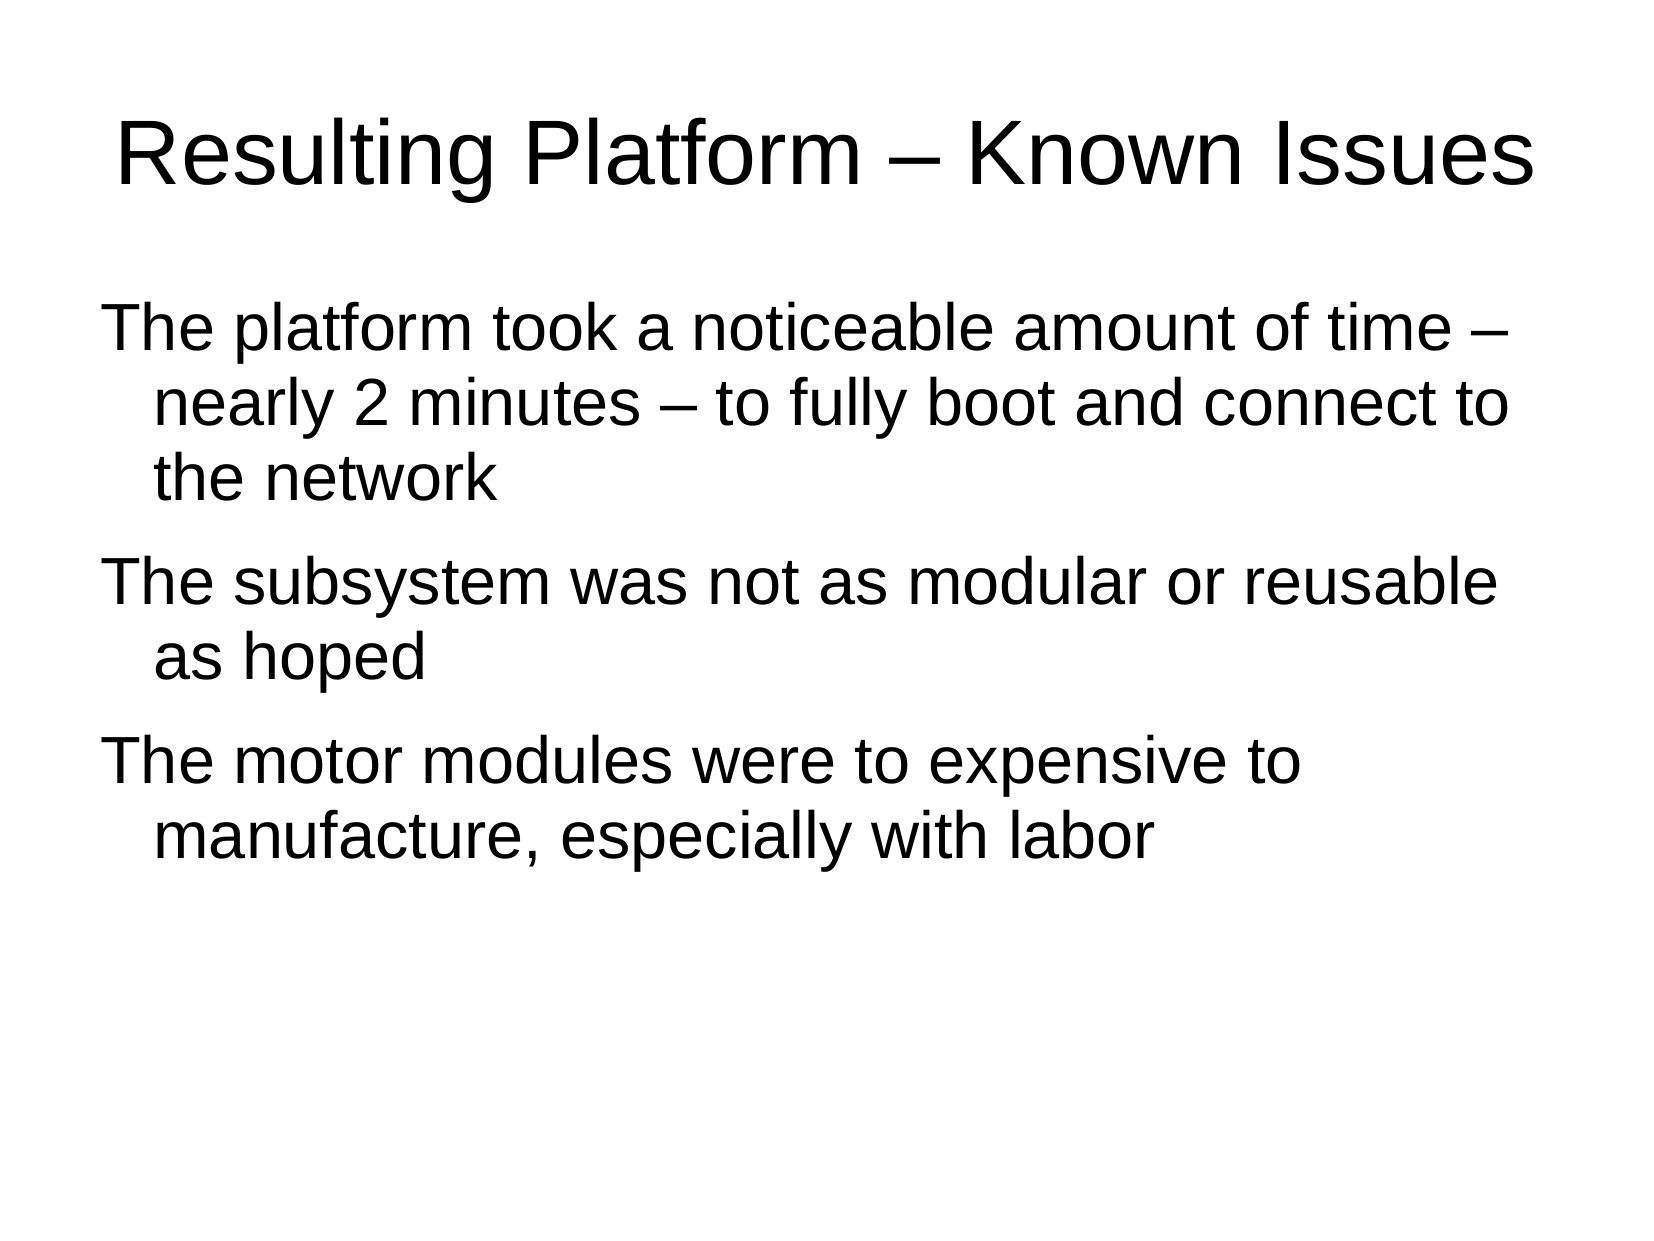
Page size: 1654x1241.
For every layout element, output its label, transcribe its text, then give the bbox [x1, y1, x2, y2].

title Resulting Platform – Known Issues [82, 56, 1571, 250]
list The platform took a noticeable amount of time – nearly 2 minutes – to fully boot and connect to the network The subsystem was not as modular or reusable as hoped The motor modules were to expensive to manufacture, especially with labor [82, 290, 1571, 1094]
